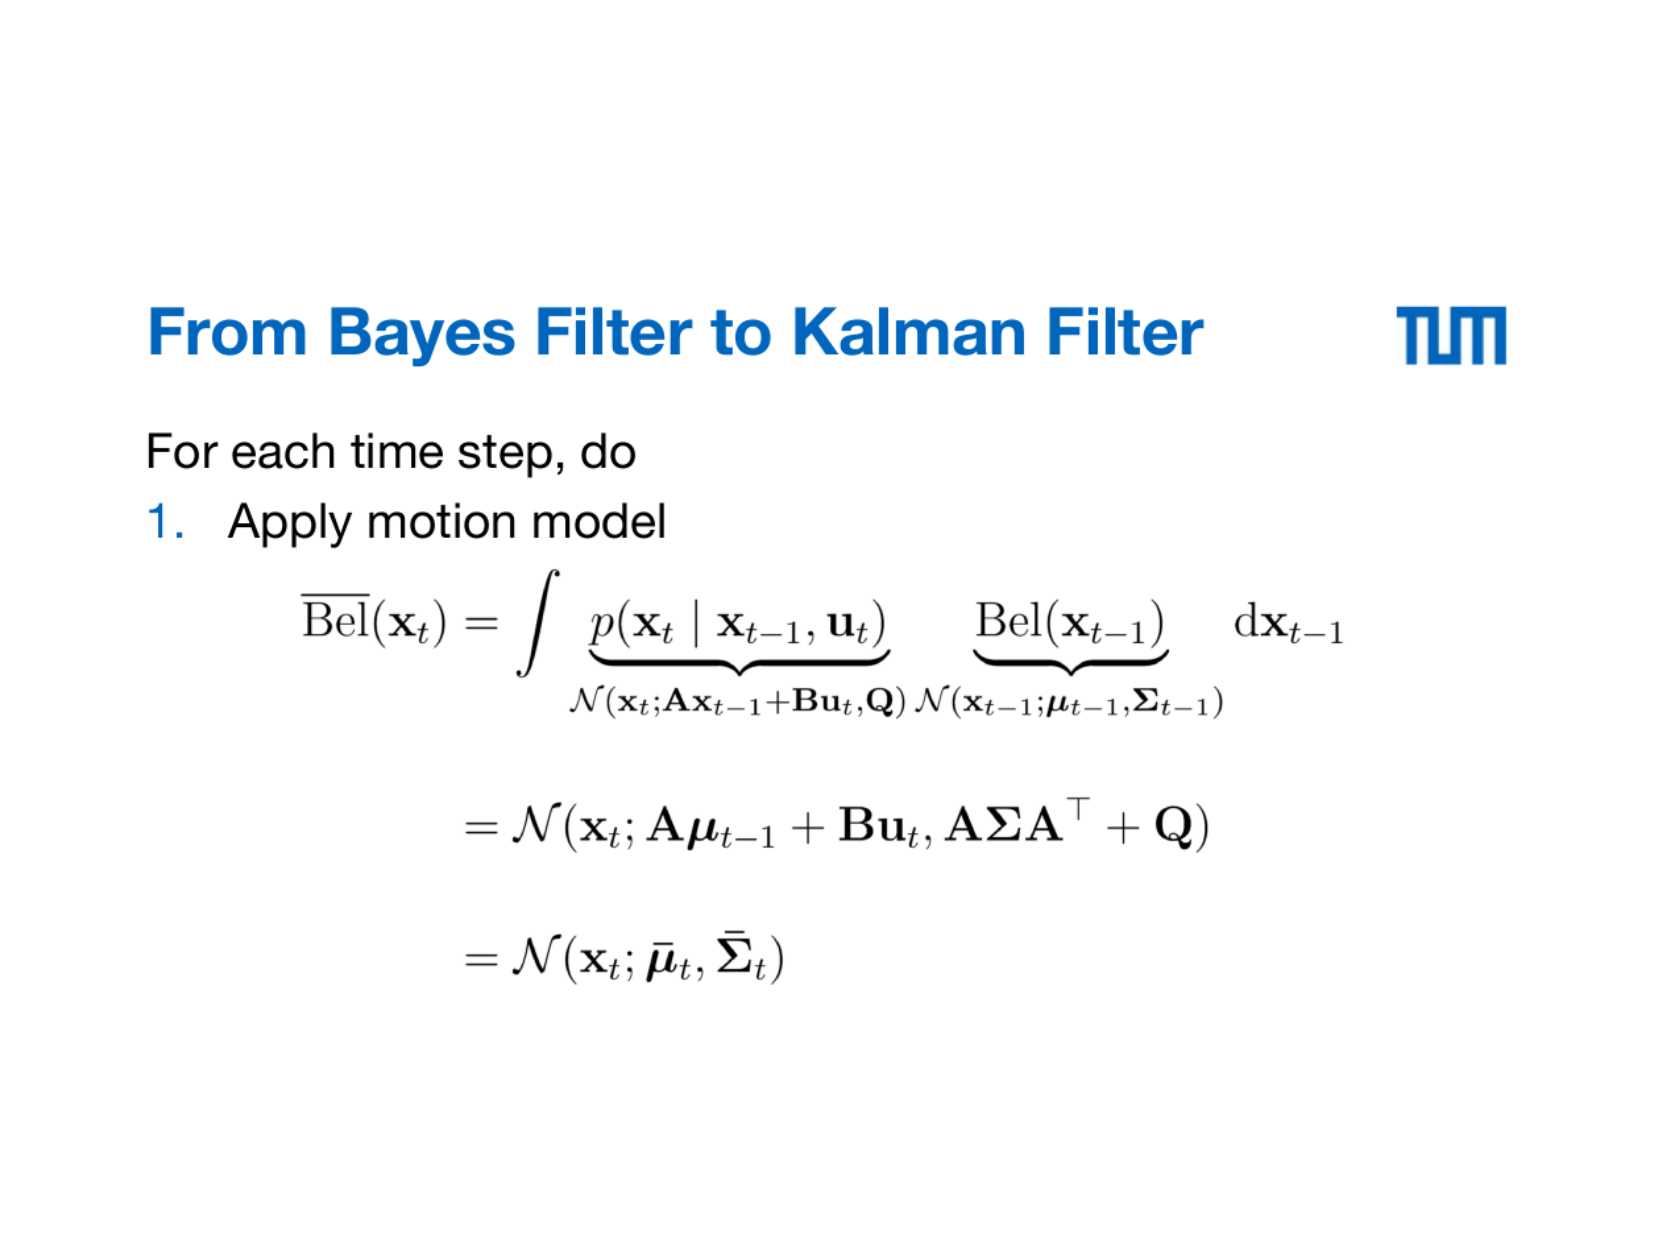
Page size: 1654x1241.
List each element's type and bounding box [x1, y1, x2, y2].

picture [103, 290, 1550, 1010]
